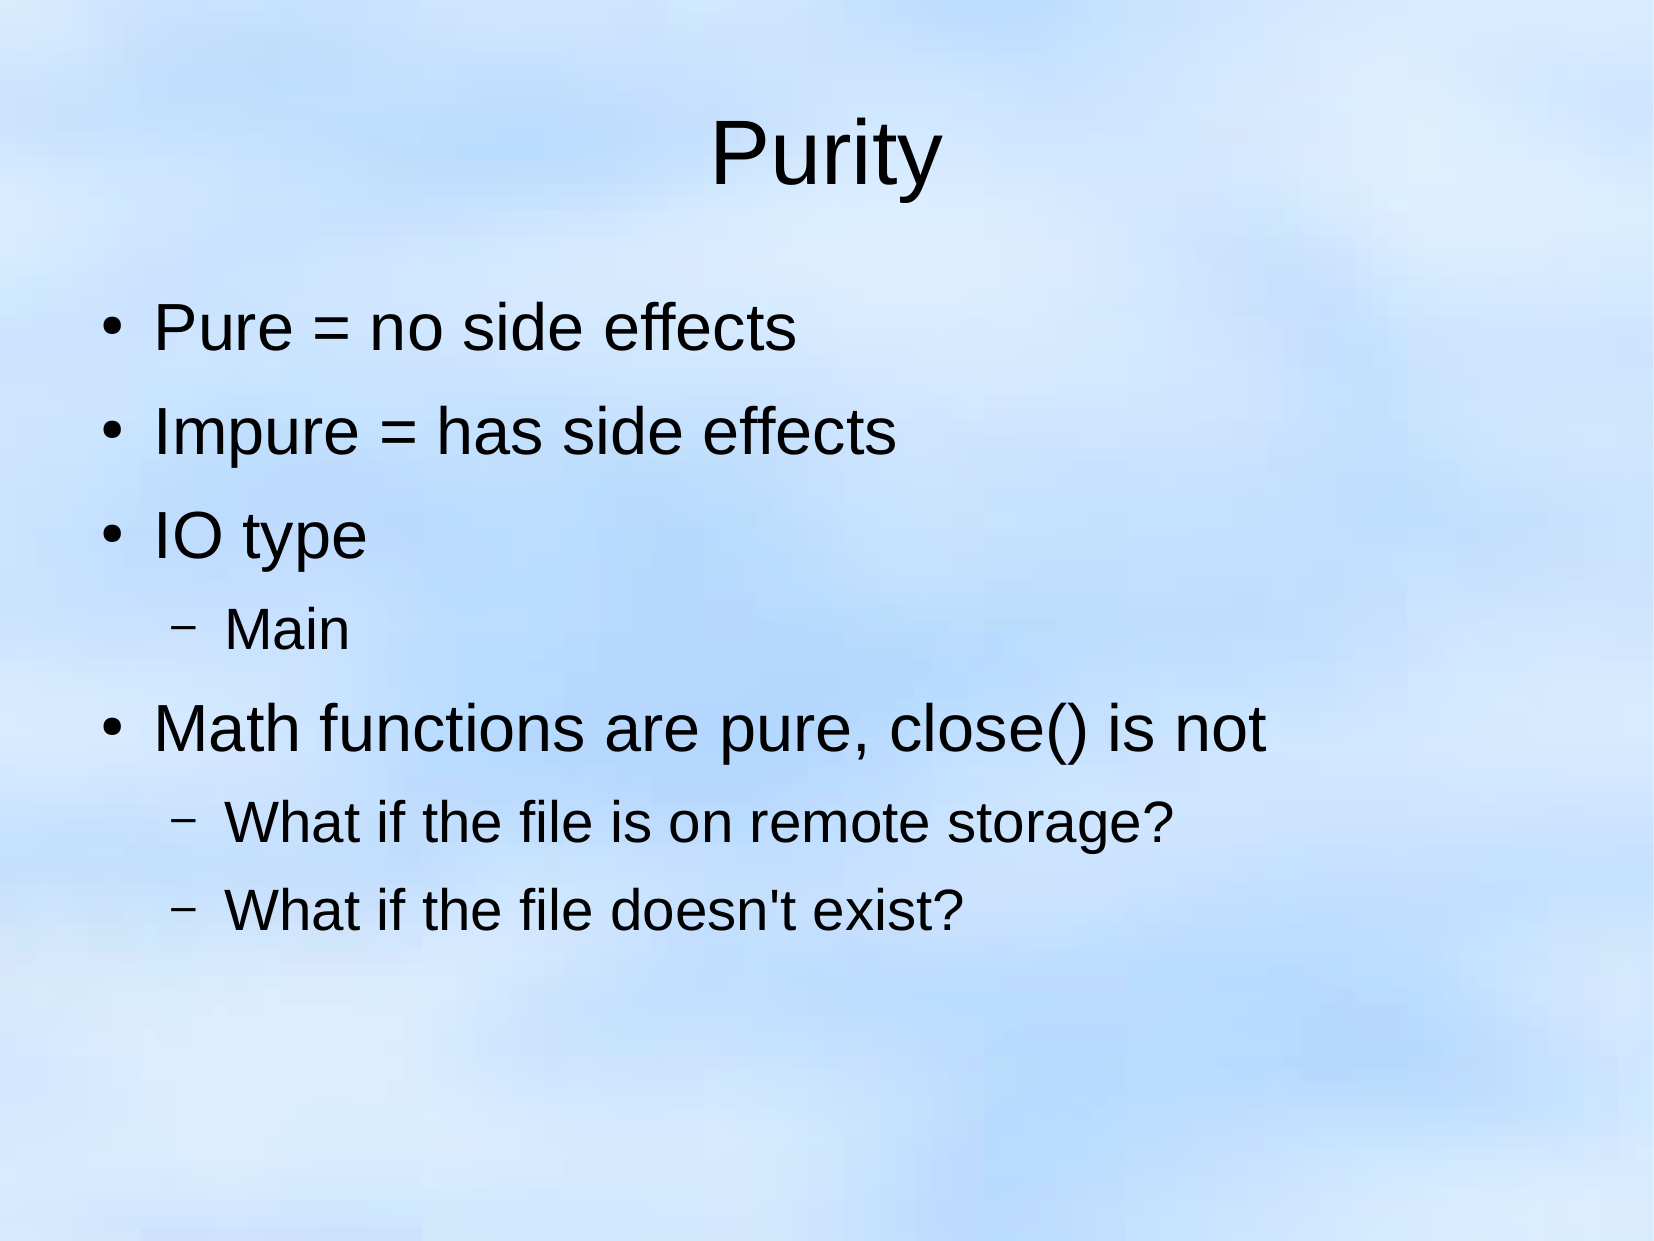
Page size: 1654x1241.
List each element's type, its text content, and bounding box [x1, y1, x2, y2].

list Pure = no side effects Impure = has side effects IO type Main Math functions are pure, close() is not What if the file is on remote storage? What if the file doesn't exist? [82, 290, 1571, 1010]
picture [0, 0, 1654, 1241]
title Purity [82, 49, 1571, 257]
